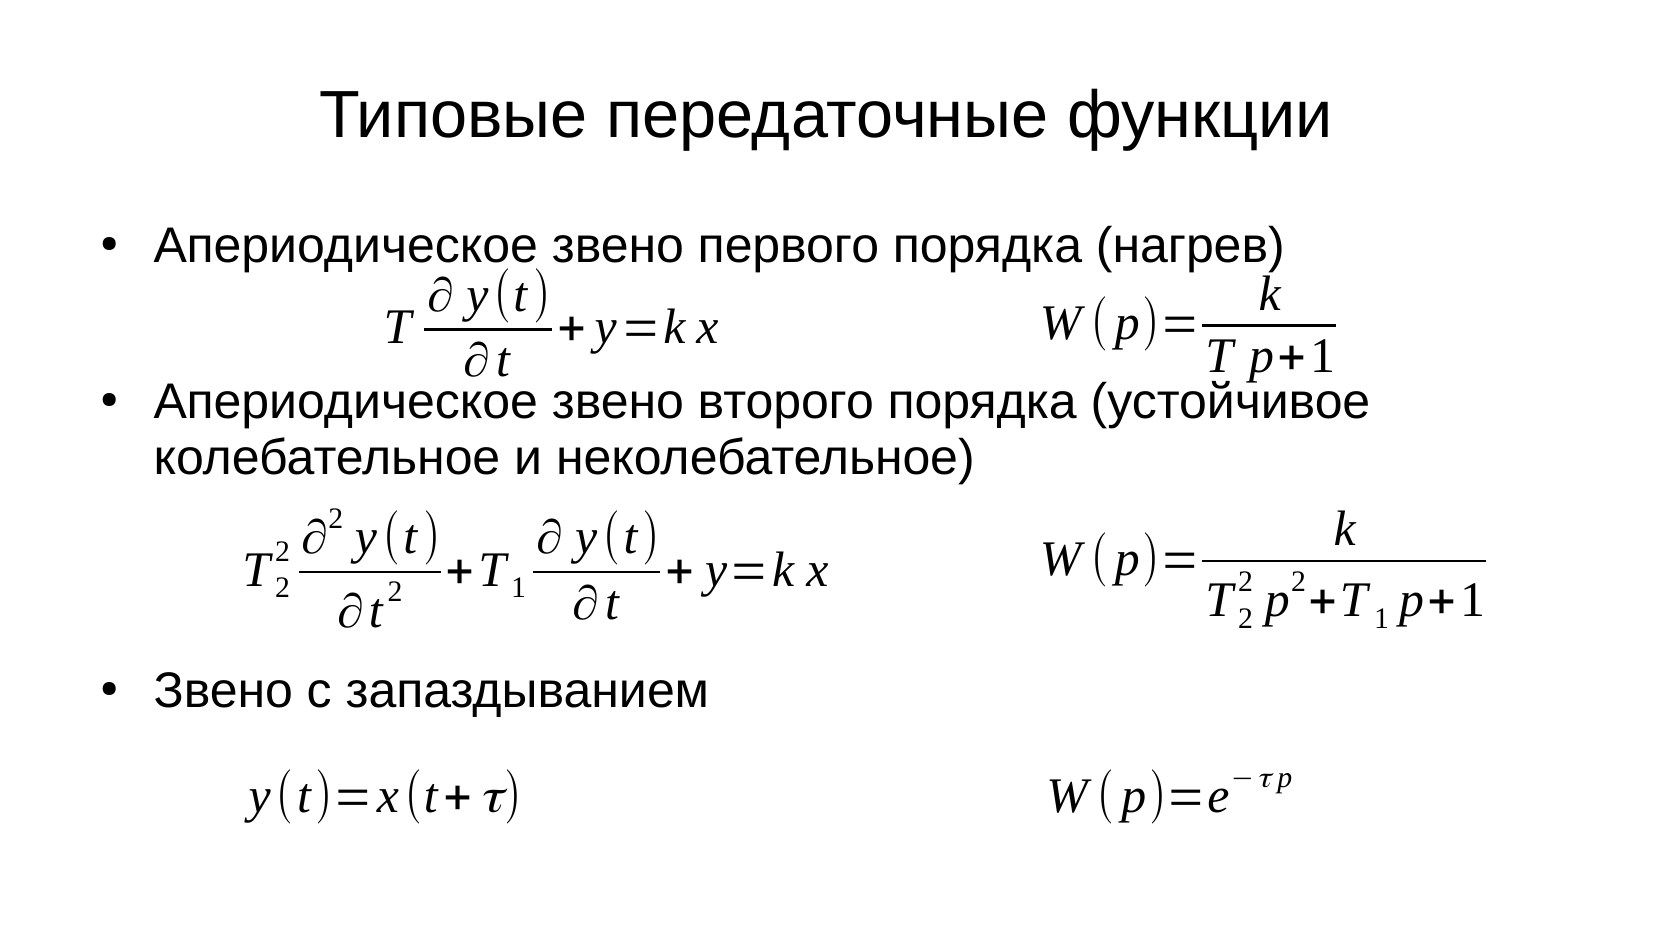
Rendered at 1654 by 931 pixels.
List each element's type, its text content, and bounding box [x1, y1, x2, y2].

chart [377, 265, 727, 388]
title Типовые передаточные функции [82, 37, 1571, 193]
chart [1033, 266, 1346, 384]
list Апериодическое звено первого порядка (нагрев) Апериодическое звено второго порядка (устойчивое колебательное и неколебательное) Звено с запаздыванием [82, 217, 1571, 857]
chart [1033, 501, 1496, 635]
chart [236, 501, 837, 638]
chart [236, 767, 529, 827]
chart [1040, 760, 1300, 827]
